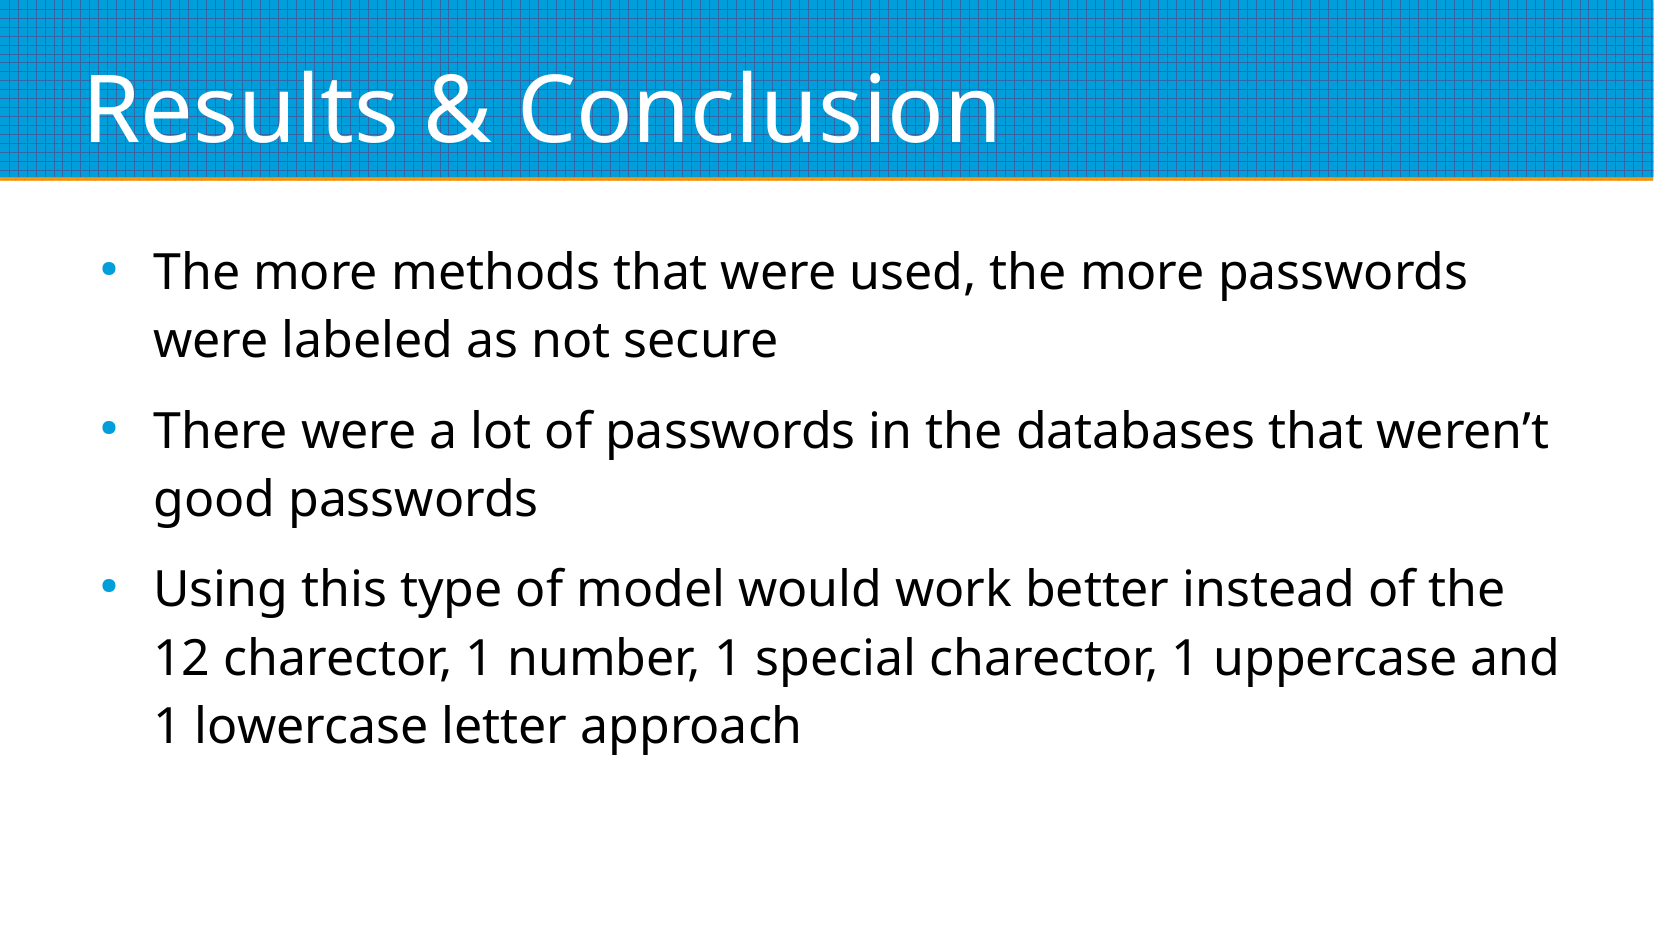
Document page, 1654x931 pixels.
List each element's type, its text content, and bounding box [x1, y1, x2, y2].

list The more methods that were used, the more passwords were labeled as not secure There were a lot of passwords in the databases that weren’t good passwords Using this type of model would work better instead of the 12 charector, 1 number, 1 special charector, 1 uppercase and 1 lowercase letter approach [82, 236, 1563, 811]
title Results & Conclusion [82, 14, 1571, 171]
